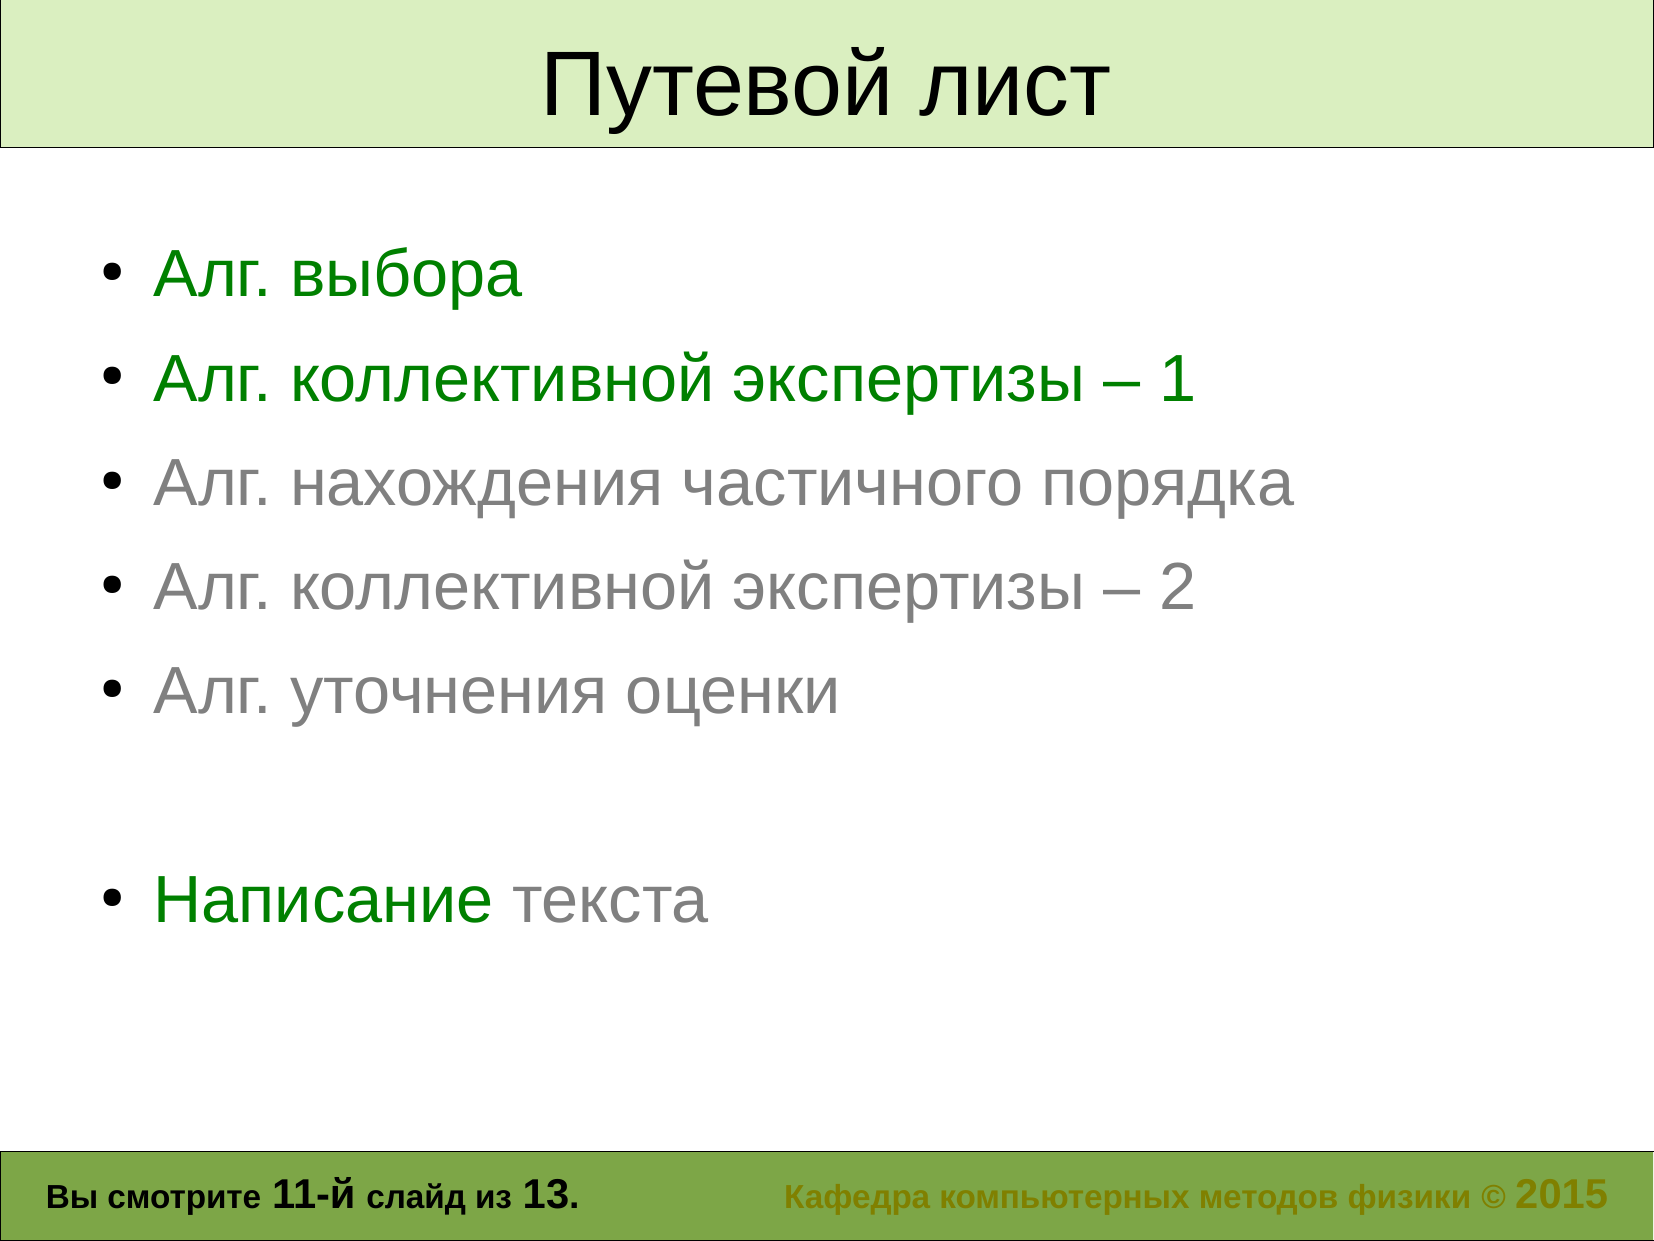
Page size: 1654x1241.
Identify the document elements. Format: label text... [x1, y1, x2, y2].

list Алг. выбора Алг. коллективной экспертизы – 1 Алг. нахождения частичного порядка Алг. коллективной экспертизы – 2 Алг. уточнения оценки Написание текста [82, 236, 1571, 956]
title Путевой лист [82, 32, 1571, 136]
